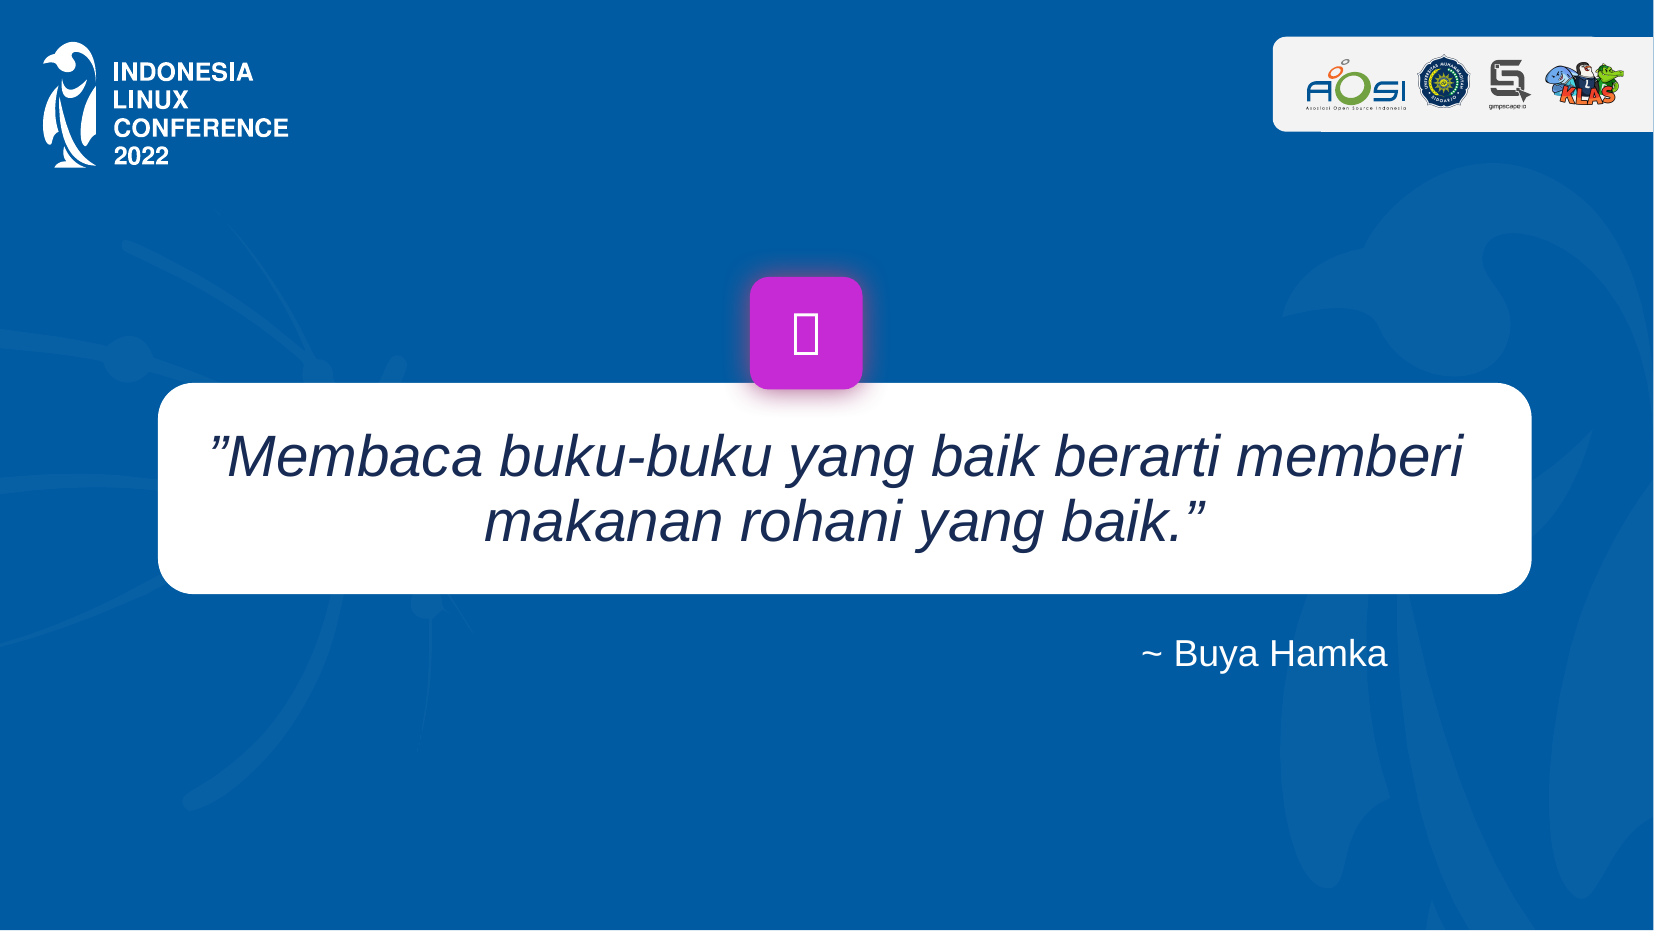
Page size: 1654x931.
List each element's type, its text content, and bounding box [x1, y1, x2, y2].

picture [1545, 62, 1624, 105]
subtitle ~ Buya Hamka [787, 581, 1388, 725]
text_box 📜 [749, 276, 863, 390]
text_box ”Membaca buku-buku yang baik berarti memberi makanan rohani yang baik.” [157, 382, 1532, 595]
picture [1417, 54, 1471, 108]
